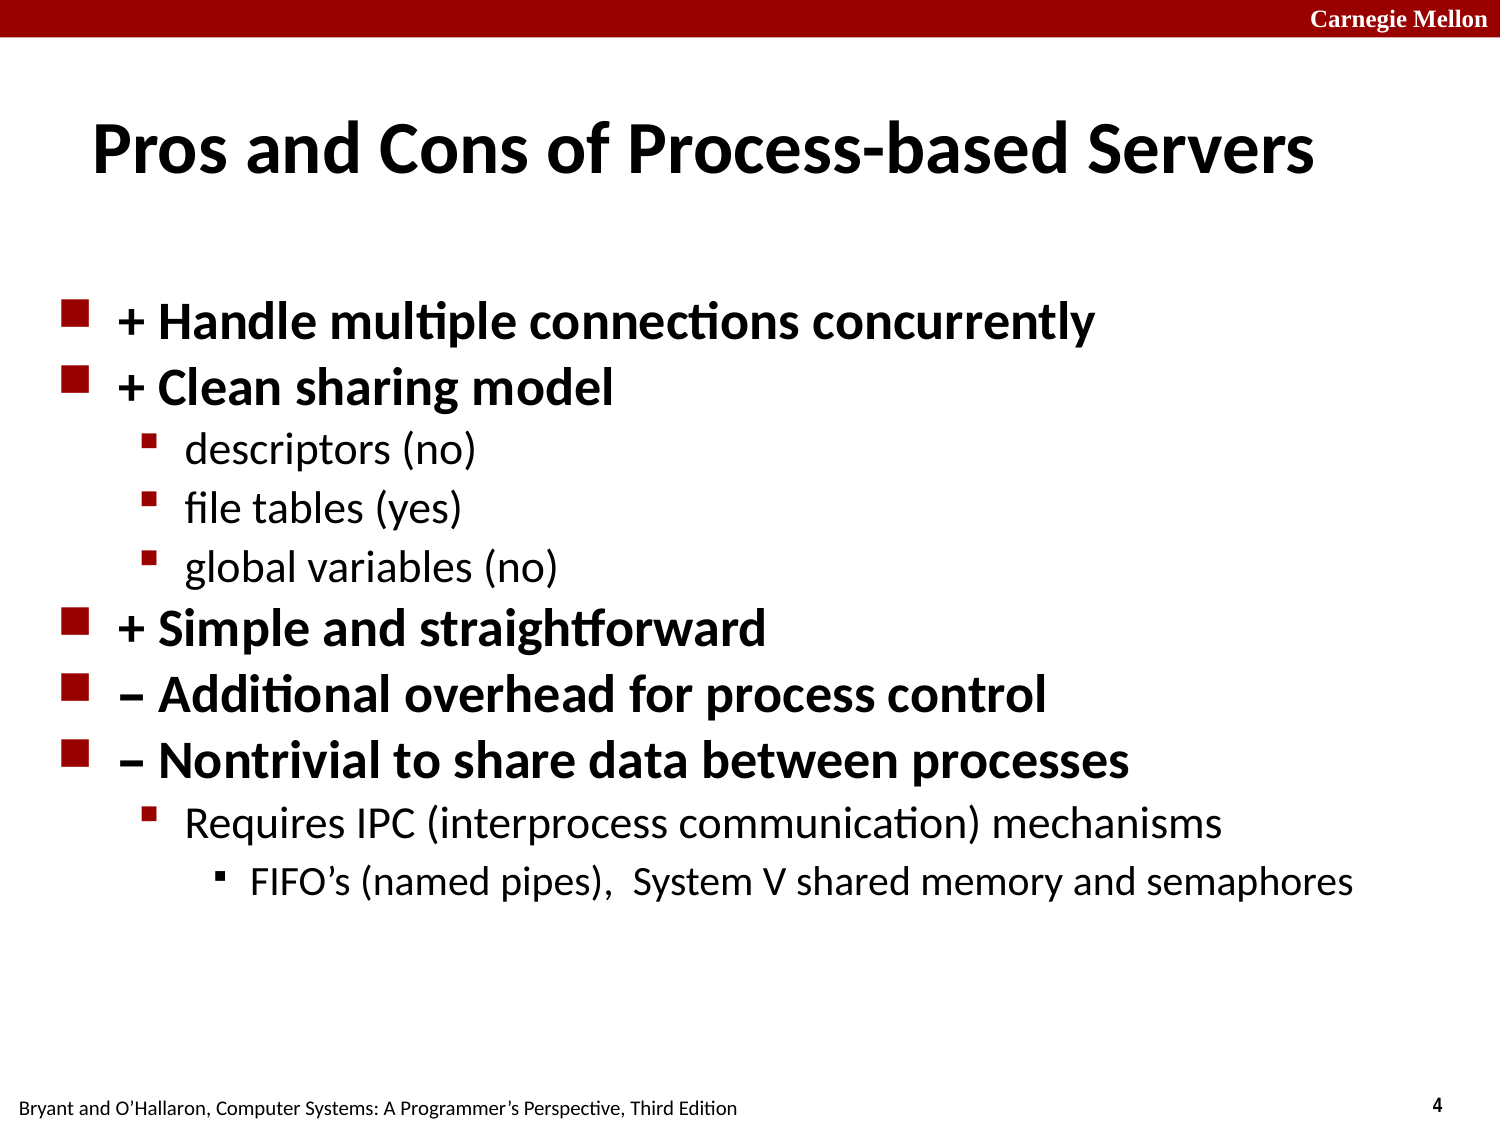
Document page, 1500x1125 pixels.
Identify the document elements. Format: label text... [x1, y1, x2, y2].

list + Handle multiple connections concurrently + Clean sharing model descriptors (no) file tables (yes) global variables (no) + Simple and straightforward – Additional overhead for process control – Nontrivial to share data between processes Requires IPC (interprocess communication) mechanisms FIFO’s (named pipes), System V shared memory and semaphores [47, 287, 1481, 1093]
title Pros and Cons of Process-based Servers [77, 58, 1493, 230]
